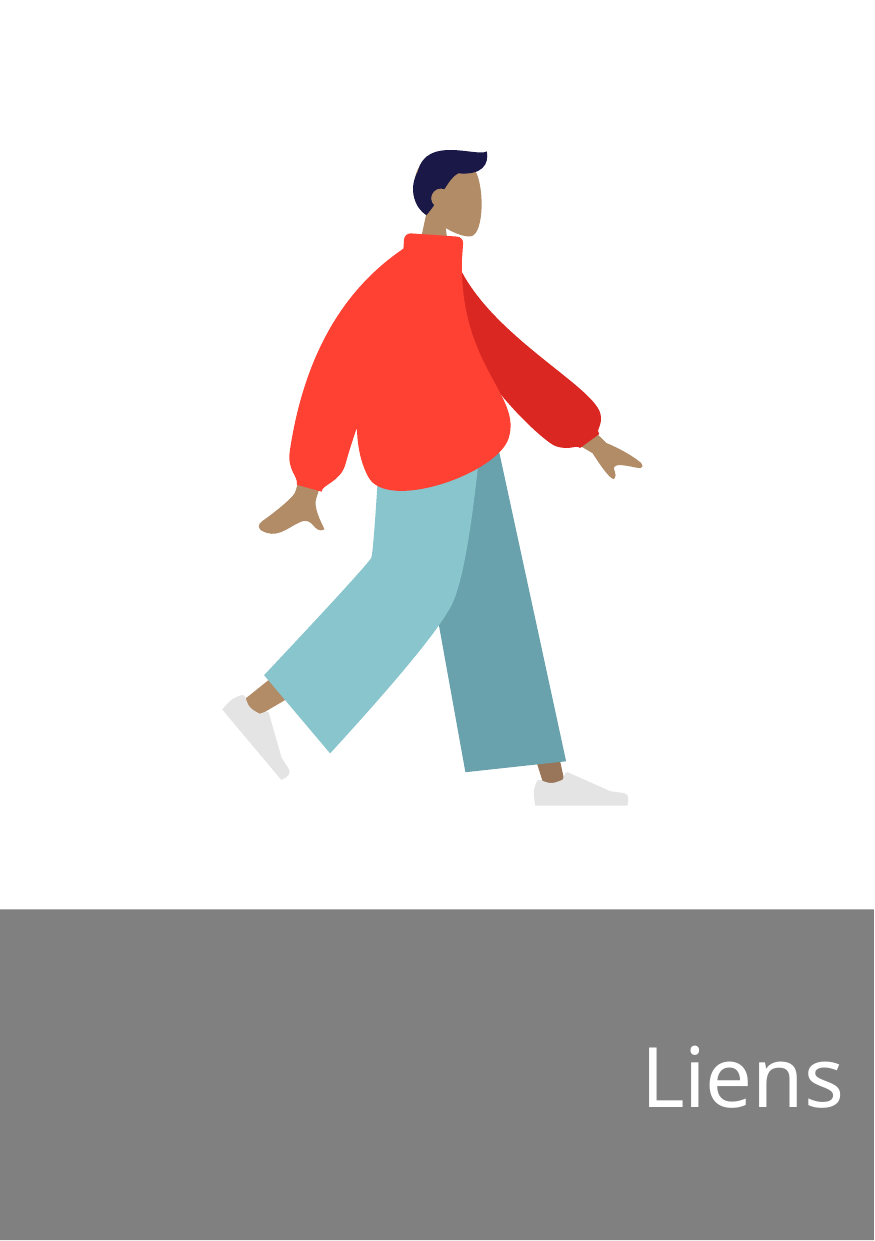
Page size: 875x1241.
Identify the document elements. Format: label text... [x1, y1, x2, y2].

picture [139, 82, 735, 835]
title Liens [29, 933, 845, 1217]
